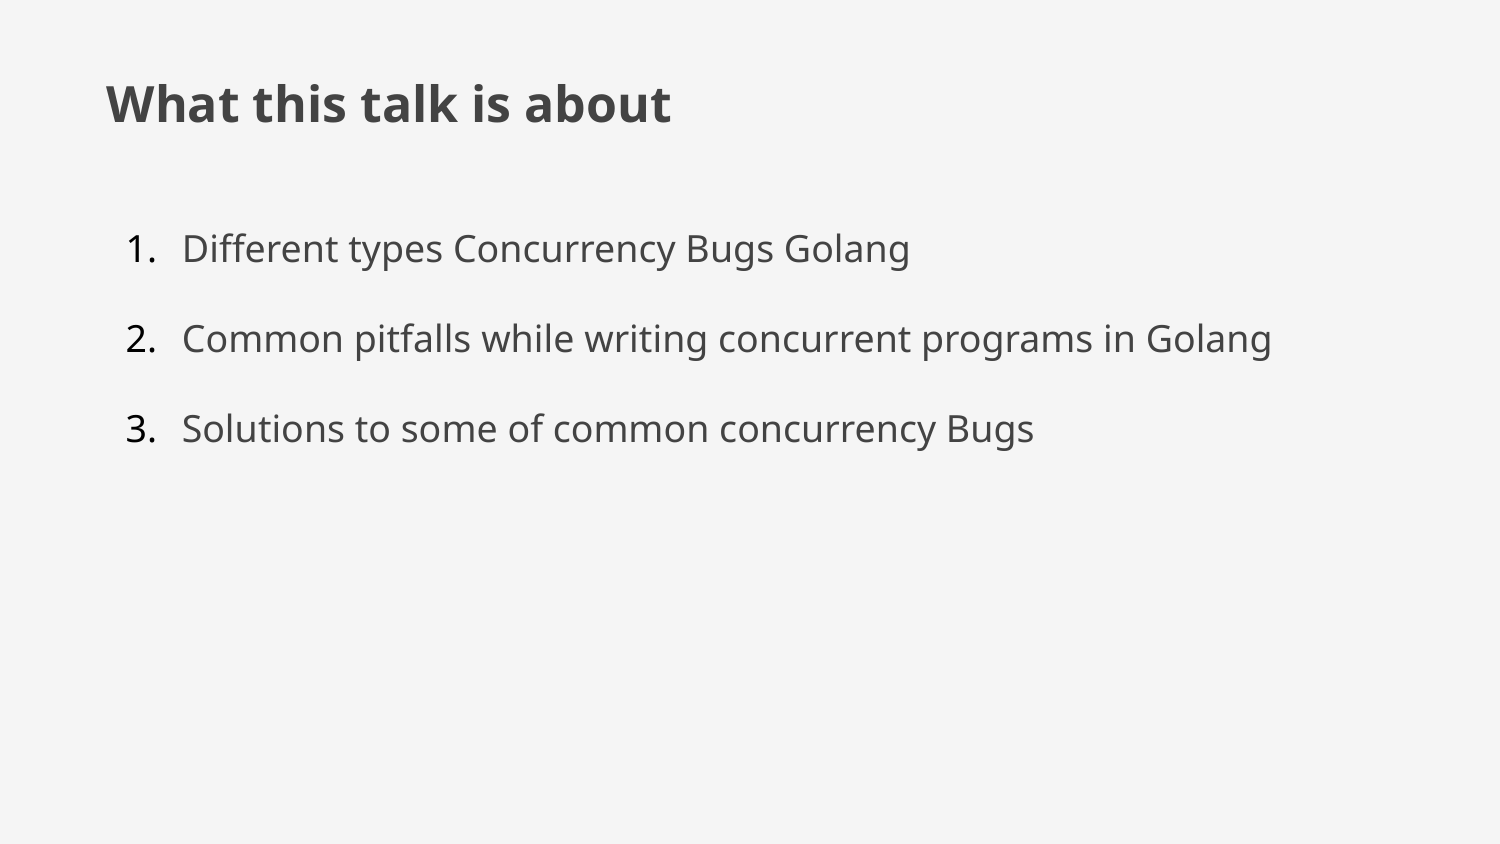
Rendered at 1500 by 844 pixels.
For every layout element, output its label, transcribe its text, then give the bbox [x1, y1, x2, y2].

text_box Different types Concurrency Bugs Golang Common pitfalls while writing concurrent programs in Golang Solutions to some of common concurrency Bugs [91, 210, 1416, 528]
text_box What this talk is about [91, 56, 1416, 147]
